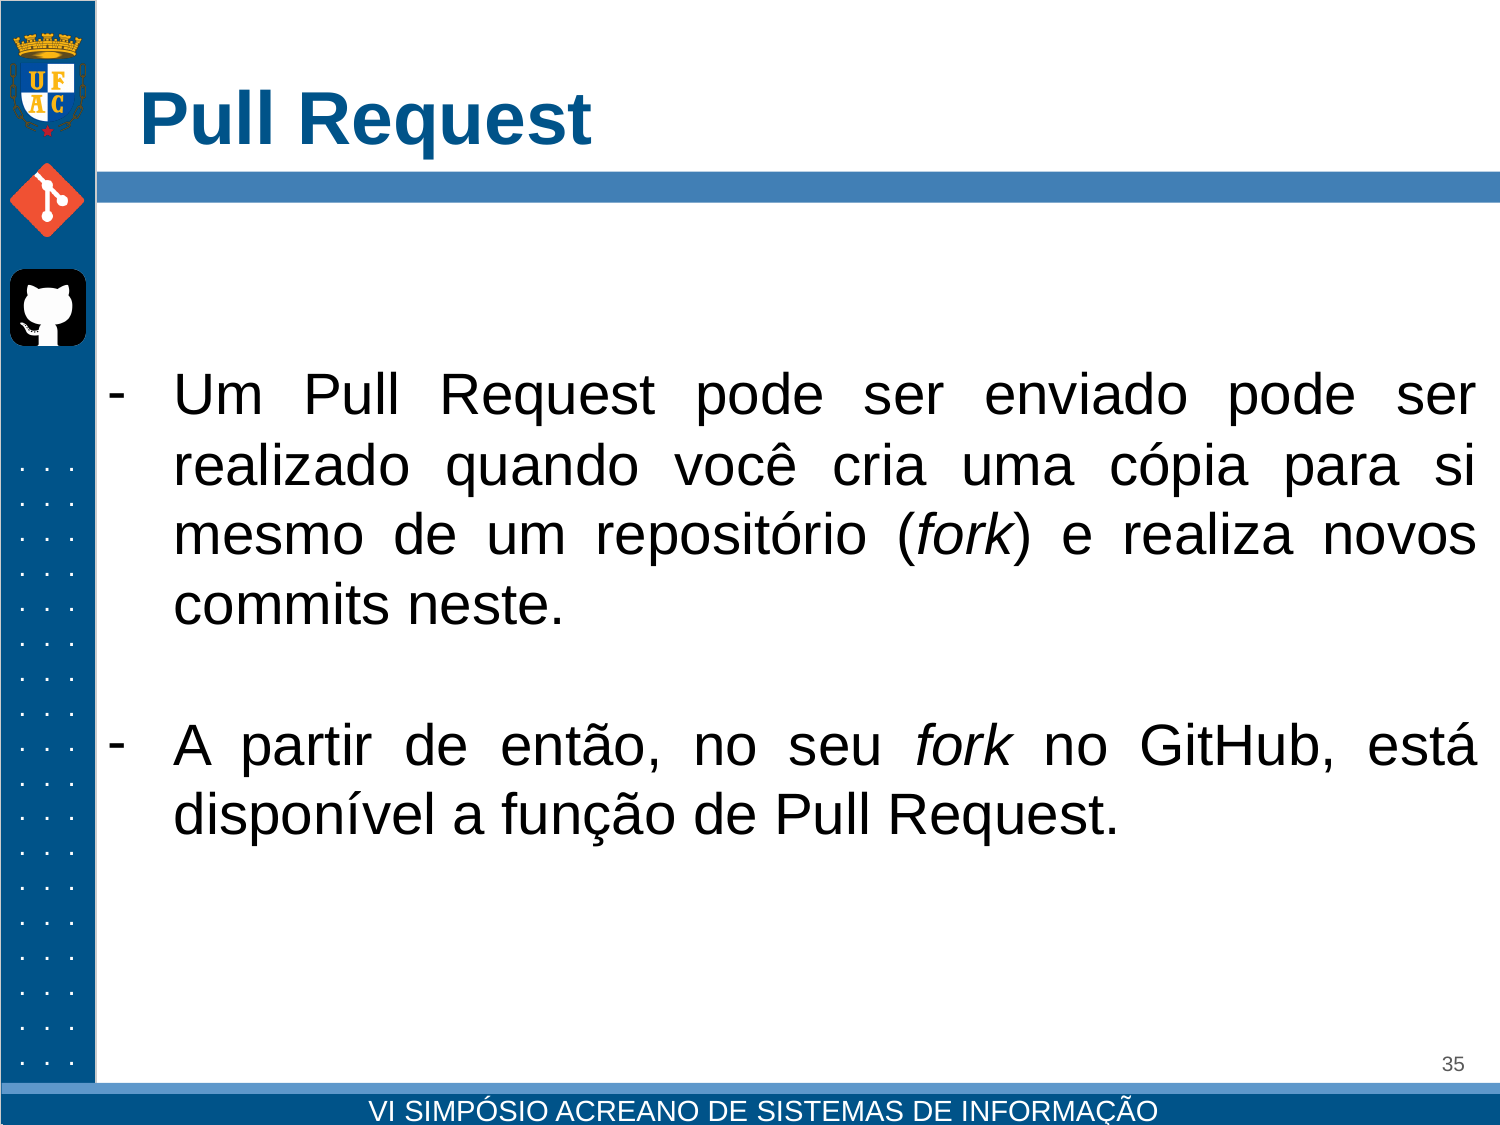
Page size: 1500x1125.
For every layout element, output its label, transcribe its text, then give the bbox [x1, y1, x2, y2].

title Pull Request [124, 89, 1494, 171]
slide_number <número> [1389, 1019, 1480, 1106]
text_box Um Pull Request pode ser enviado pode ser realizado quando você cria uma cópia para si mesmo de um repositório (fork) e realiza novos commits neste. A partir de então, no seu fork no GitHub, está disponível a função de Pull Request. [83, 341, 1494, 902]
text_box VI SIMPÓSIO ACREANO DE SISTEMAS DE INFORMAÇÃO [353, 1077, 1288, 1125]
text_box [186, 171, 1500, 203]
text_box . . . . . . . . . . . . . . . . . . . . . . . . . . . . . . . . . . . . . . . . . . . . . . . . . . . . . . [3, 427, 83, 857]
picture [10, 163, 186, 237]
picture [10, 269, 86, 346]
picture [10, 33, 86, 137]
text_box [0, 0, 353, 1125]
text_box [1288, 1082, 1500, 1125]
